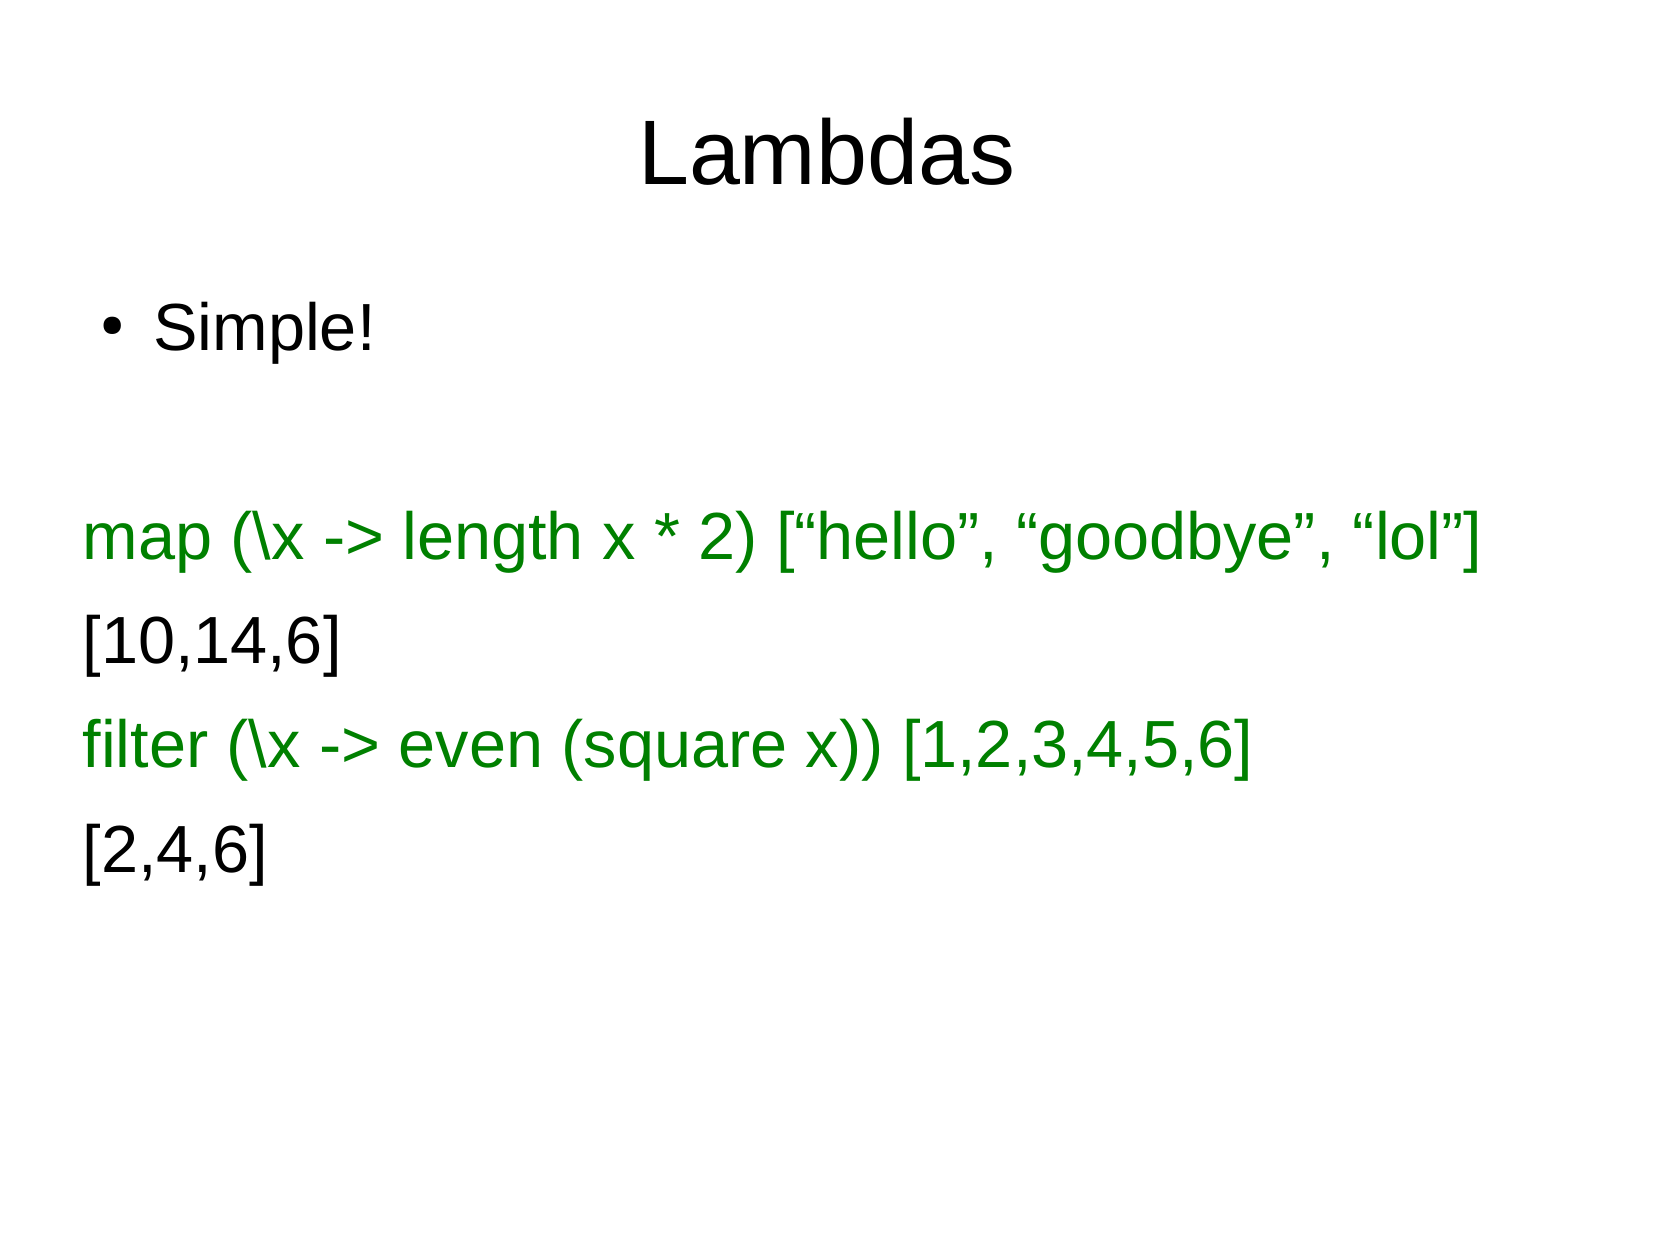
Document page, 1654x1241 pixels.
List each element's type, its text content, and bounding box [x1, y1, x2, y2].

list Simple! map (\x -> length x * 2) [“hello”, “goodbye”, “lol”] [10,14,6] filter (\x -> even (square x)) [1,2,3,4,5,6] [2,4,6] [82, 290, 1571, 1094]
title Lambdas [82, 56, 1571, 250]
